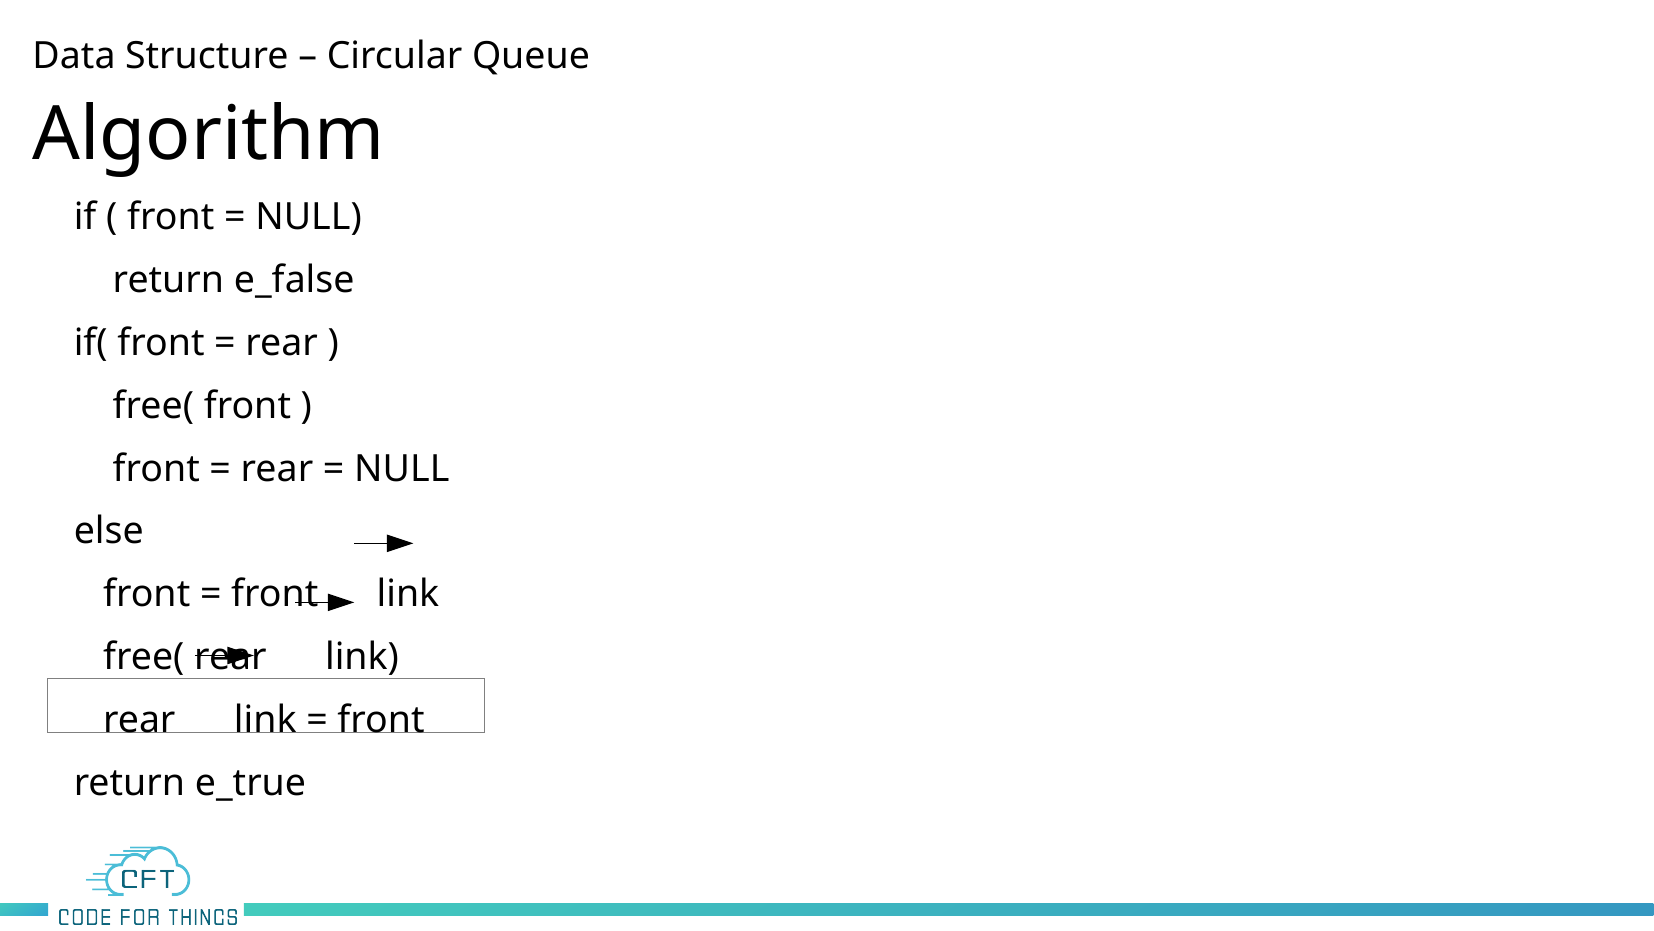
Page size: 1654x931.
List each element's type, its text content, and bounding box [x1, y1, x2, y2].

picture [59, 851, 237, 925]
title Data Structure – Circular Queue Algorithm [32, 11, 1524, 199]
text_box if ( front = NULL) return e_false if( front = rear ) free( front ) front = rear = NULL else front = front link free( rear link) rear link = front return e_true [0, 182, 727, 851]
